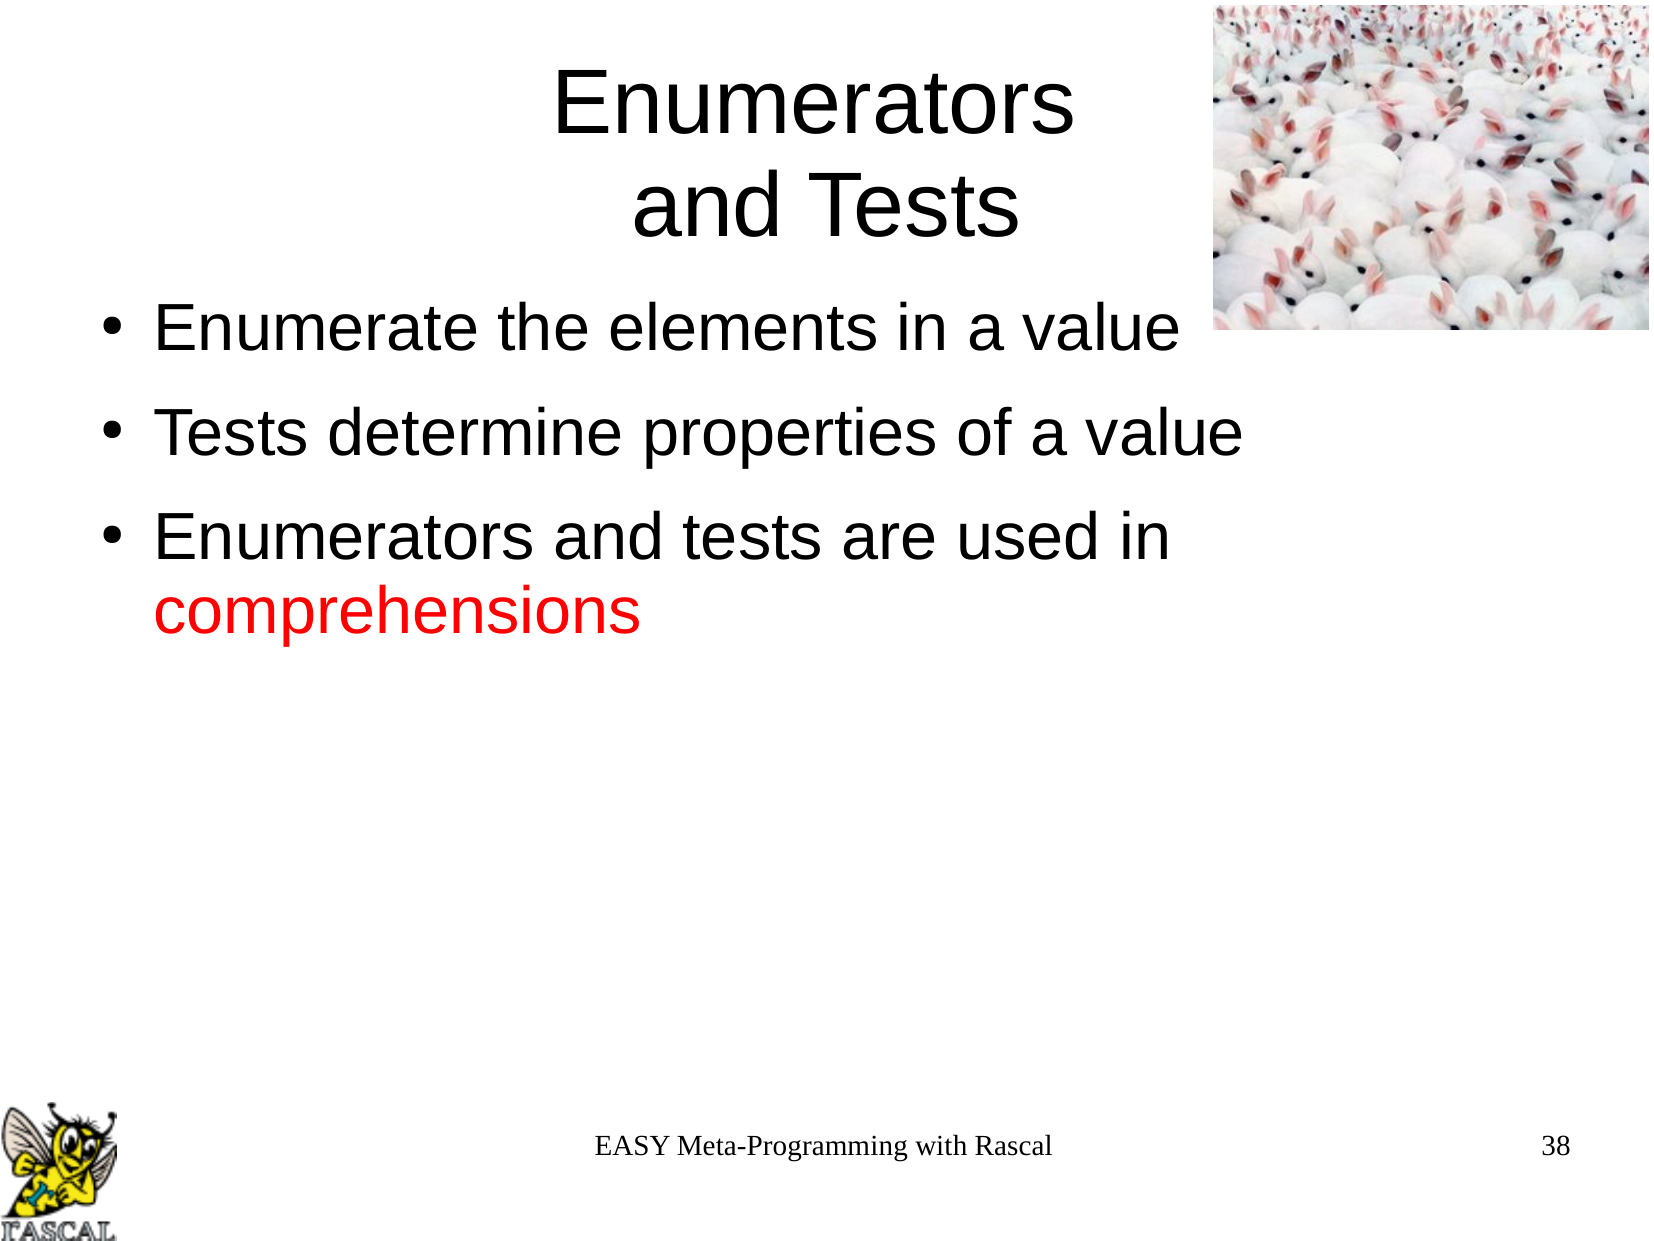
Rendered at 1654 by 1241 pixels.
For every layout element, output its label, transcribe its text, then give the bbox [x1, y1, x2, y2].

title Enumerators and Tests [82, 49, 1213, 257]
picture [1213, 5, 1649, 330]
list Enumerate the elements in a value Tests determine properties of a value Enumerators and tests are used in comprehensions [82, 290, 1571, 1109]
picture [0, 1102, 117, 1241]
